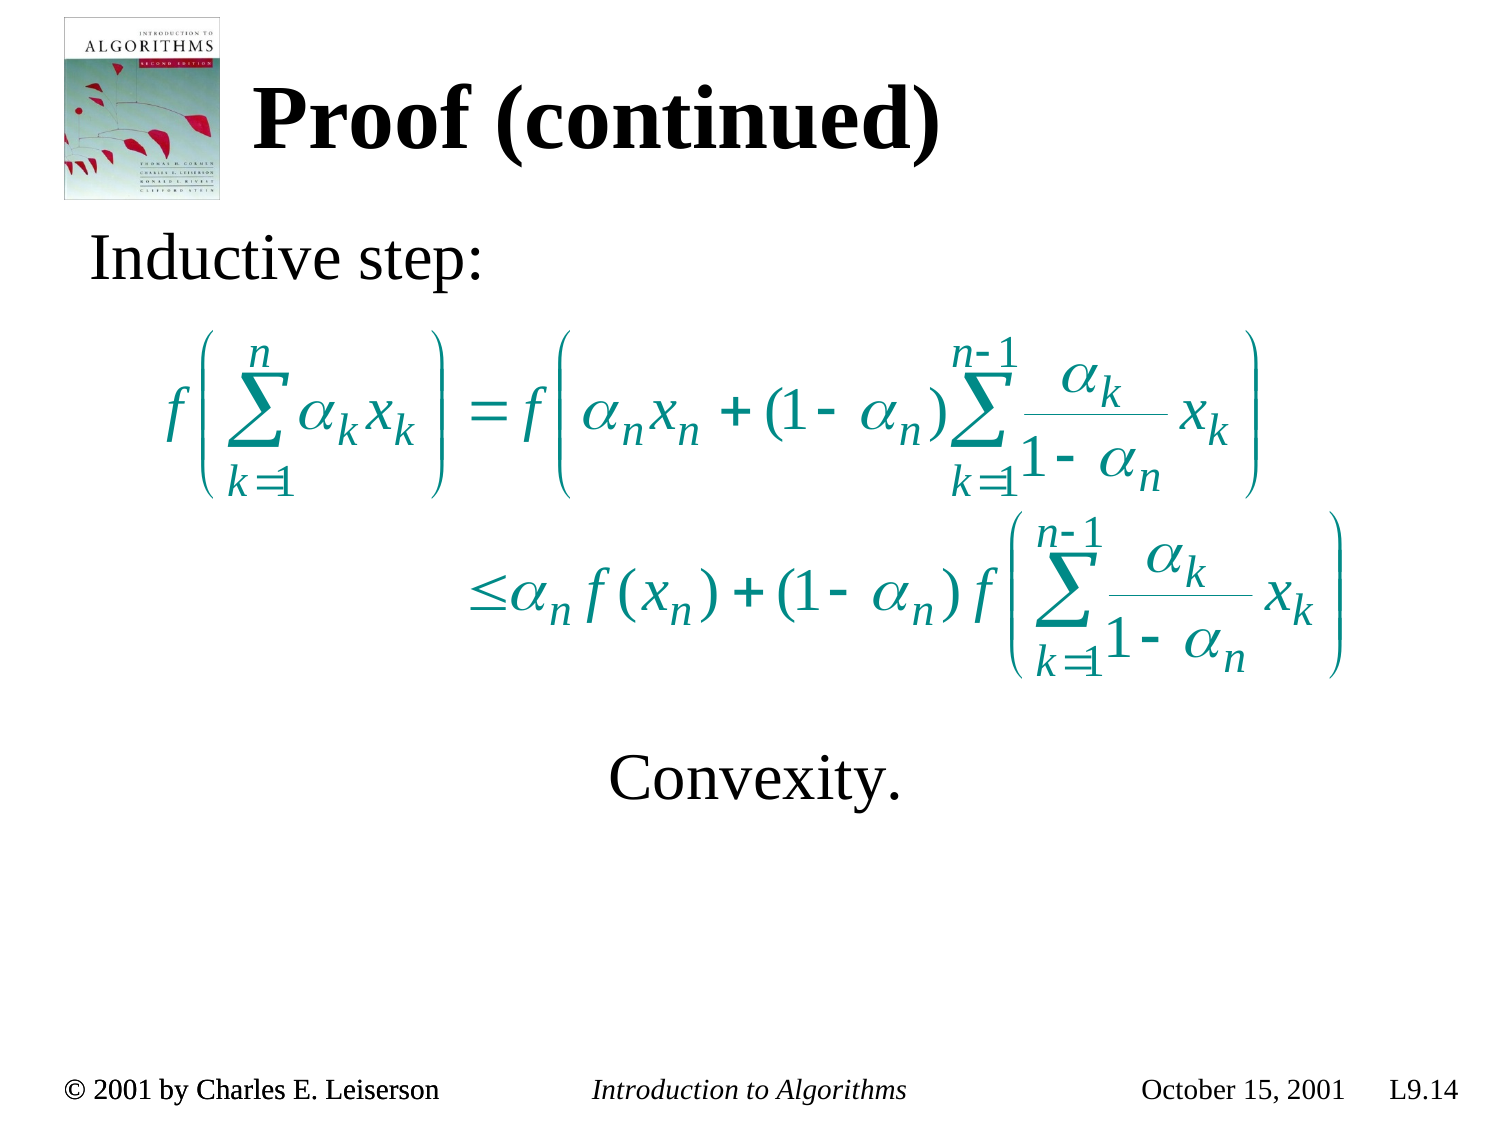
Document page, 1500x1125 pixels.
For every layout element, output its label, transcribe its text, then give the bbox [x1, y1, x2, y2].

text_box Proof (continued) [237, 24, 1476, 213]
text_box Inductive step: [74, 204, 501, 301]
text_box Introduction to Algorithms [577, 1062, 923, 1113]
chart [152, 326, 1351, 683]
text_box Convexity. [593, 724, 919, 821]
text_box October 15, 2001 L9.<number> [1033, 1062, 1474, 1113]
picture [64, 17, 220, 200]
